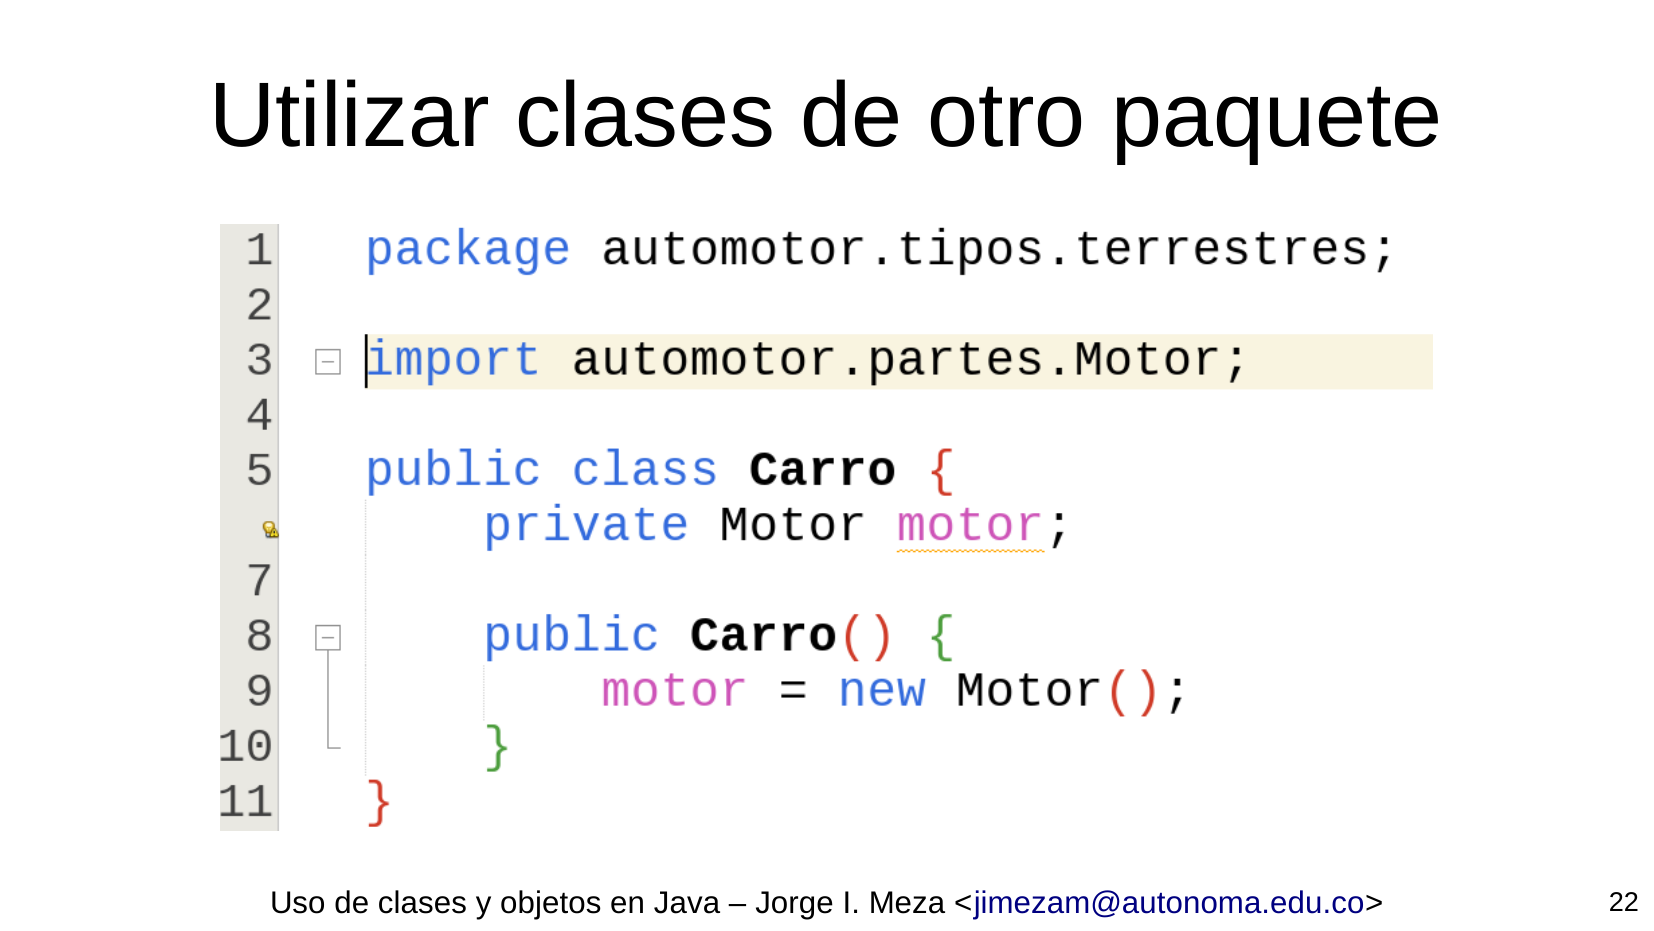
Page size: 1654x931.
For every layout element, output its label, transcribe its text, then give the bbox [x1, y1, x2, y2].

picture [220, 224, 1433, 831]
title Utilizar clases de otro paquete [82, 37, 1571, 193]
